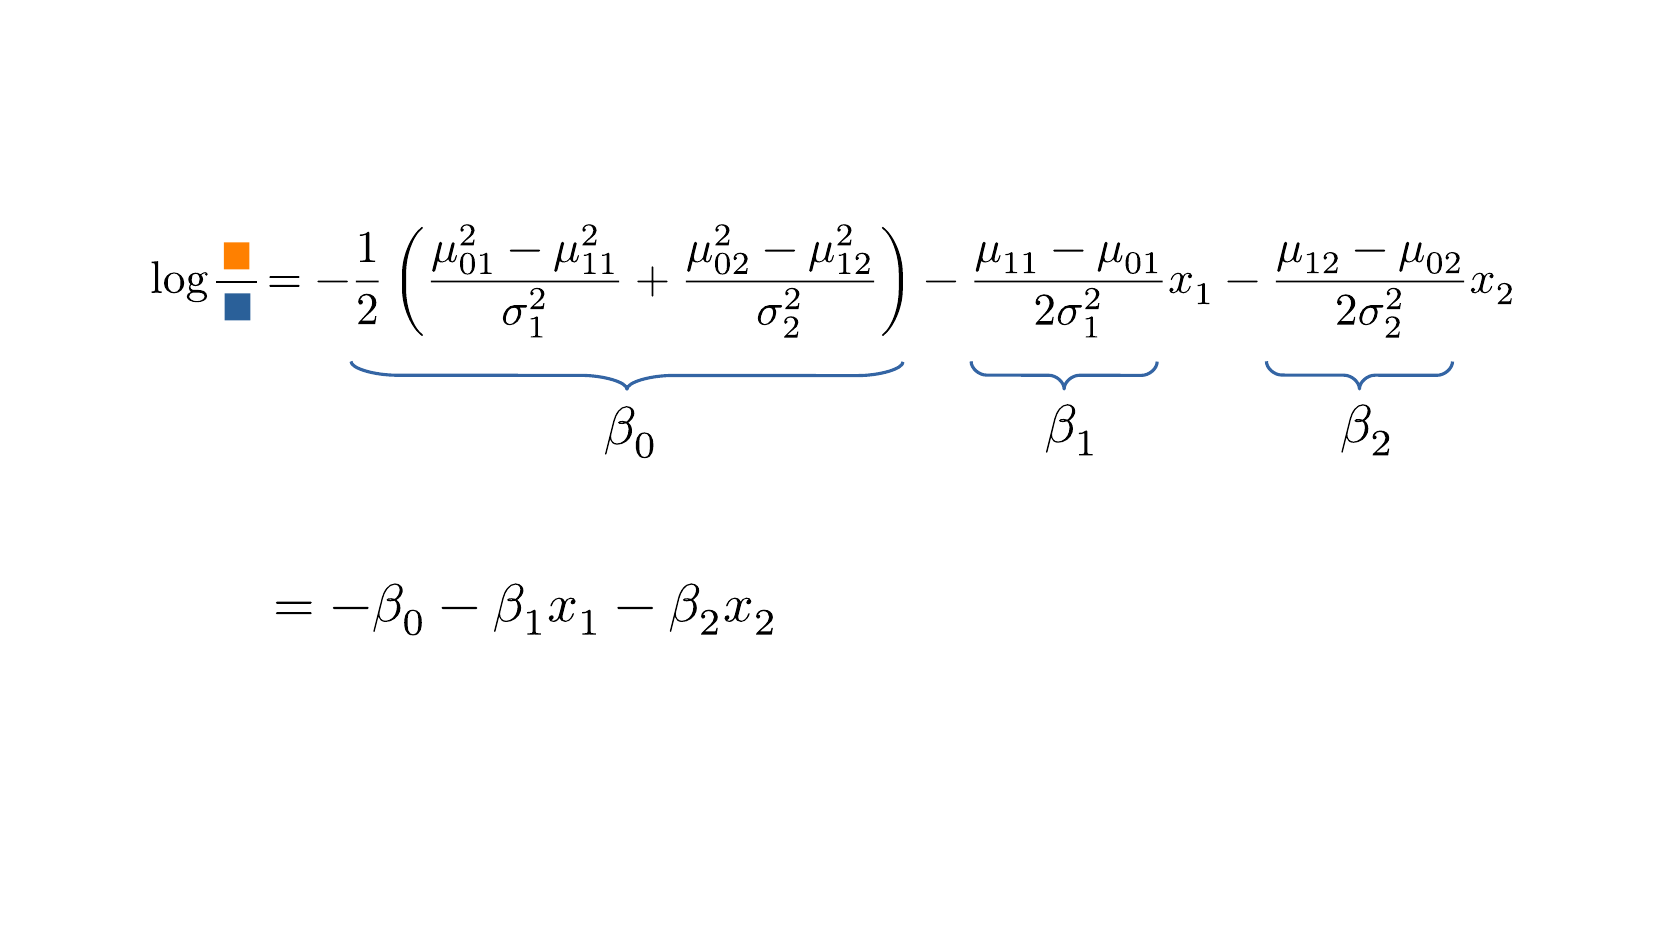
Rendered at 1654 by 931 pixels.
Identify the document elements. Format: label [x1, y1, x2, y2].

text_box [223, 242, 250, 270]
text_box [224, 293, 251, 321]
picture [1044, 404, 1093, 456]
picture [270, 581, 775, 638]
picture [1339, 404, 1390, 456]
picture [601, 404, 656, 461]
picture [150, 224, 1512, 338]
